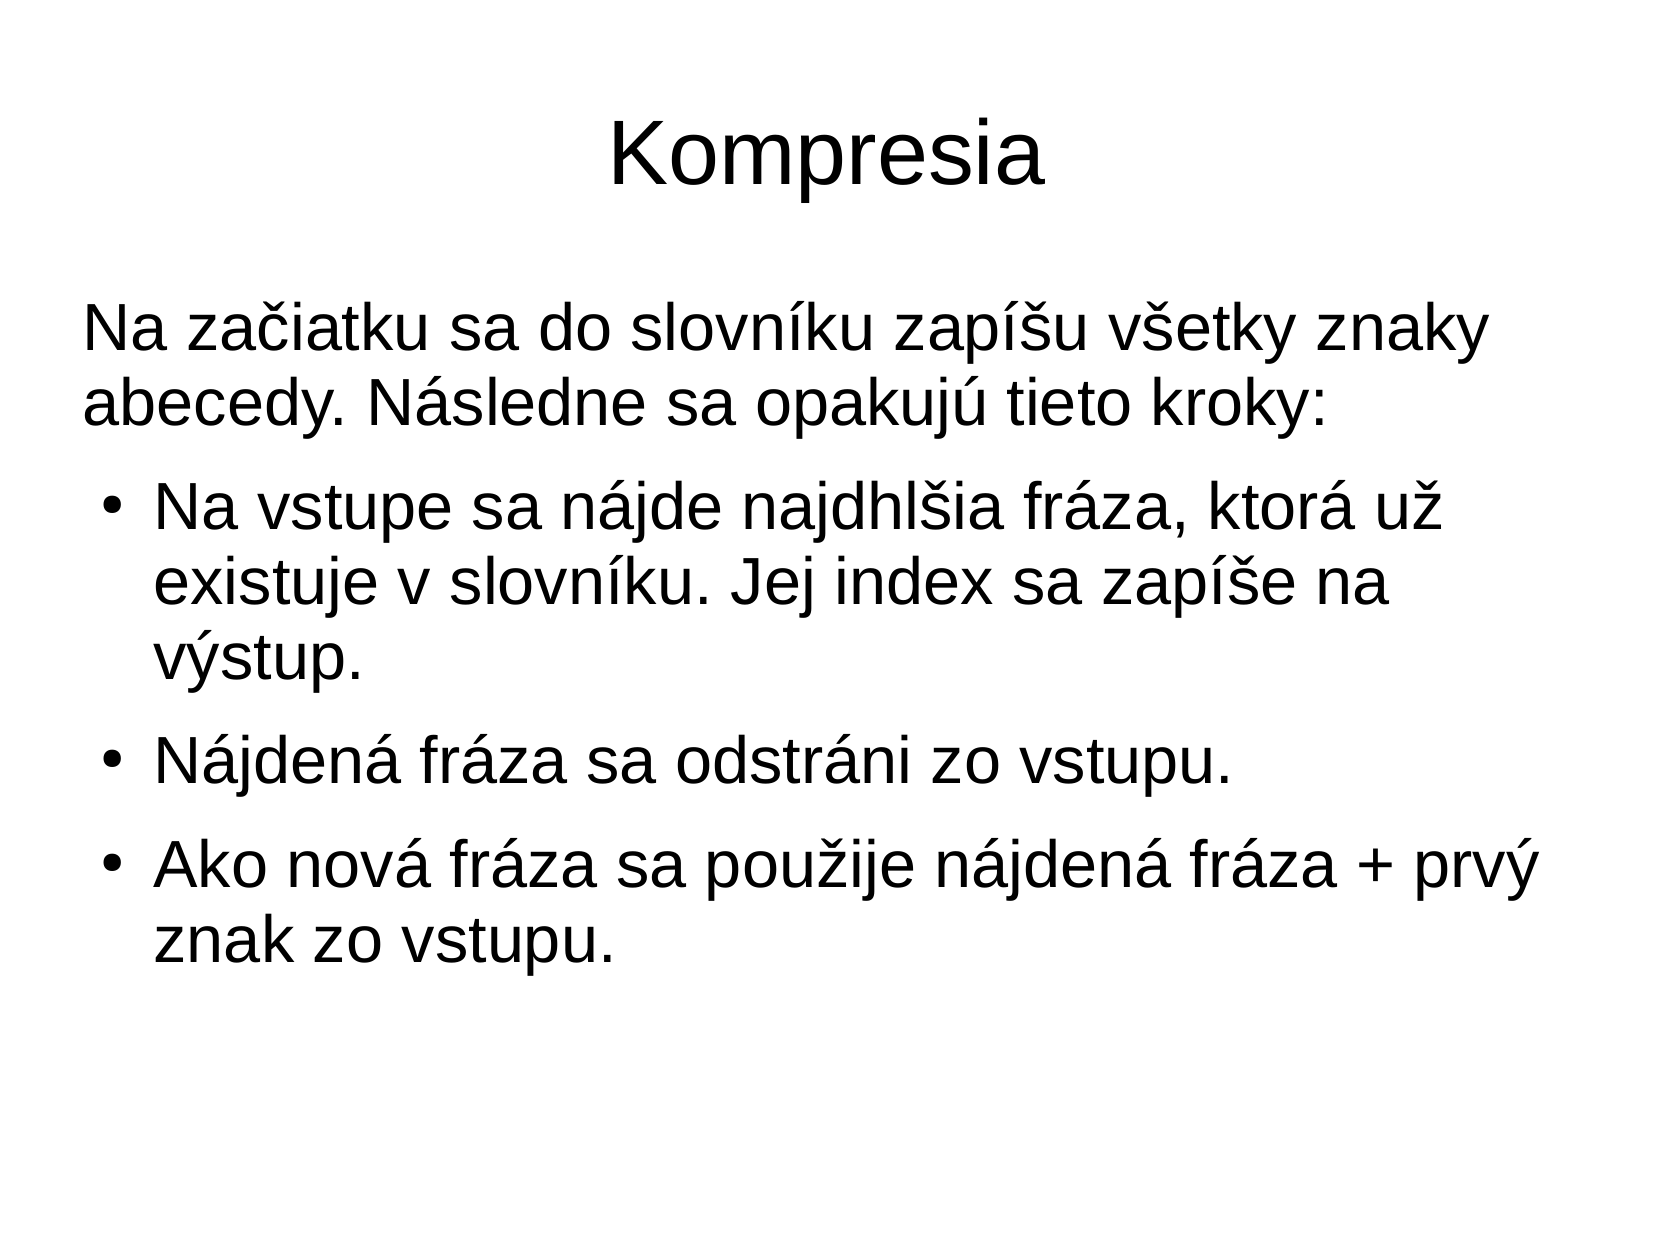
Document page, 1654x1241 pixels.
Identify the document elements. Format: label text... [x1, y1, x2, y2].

list Na začiatku sa do slovníku zapíšu všetky znaky abecedy. Následne sa opakujú tieto kroky: Na vstupe sa nájde najdhlšia fráza, ktorá už existuje v slovníku. Jej index sa zapíše na výstup. Nájdená fráza sa odstráni zo vstupu. Ako nová fráza sa použije nájdená fráza + prvý znak zo vstupu. [82, 290, 1571, 1109]
title Kompresia [82, 49, 1571, 257]
